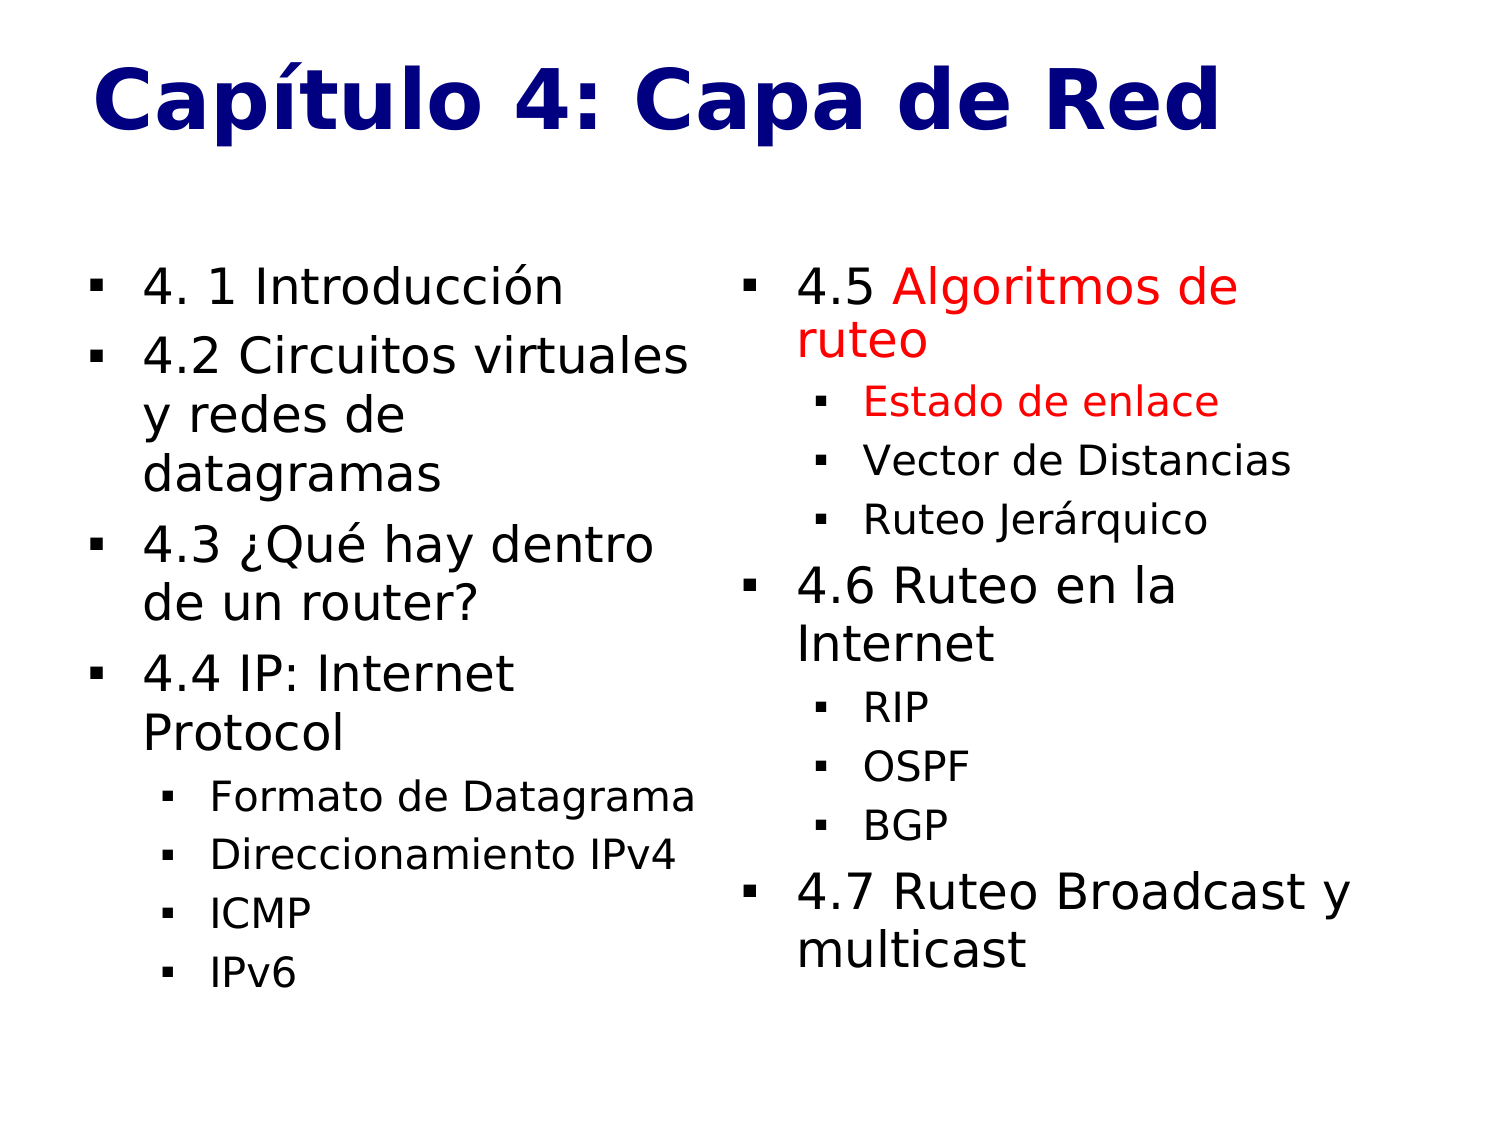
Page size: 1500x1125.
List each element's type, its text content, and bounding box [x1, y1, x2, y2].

title Capítulo 4: Capa de Red [46, 1, 1500, 204]
list 4.5 Algoritmos de ruteo Estado de enlace Vector de Distancias Ruteo Jerárquico 4.6 Ruteo en la Internet RIP OSPF BGP 4.7 Ruteo Broadcast y multicast [740, 262, 1363, 1055]
list 4. 1 Introducción 4.2 Circuitos virtuales y redes de datagramas 4.3 ¿Qué hay dentro de un router? 4.4 IP: Internet Protocol Formato de Datagrama Direccionamiento IPv4 ICMP IPv6 [87, 262, 710, 1026]
